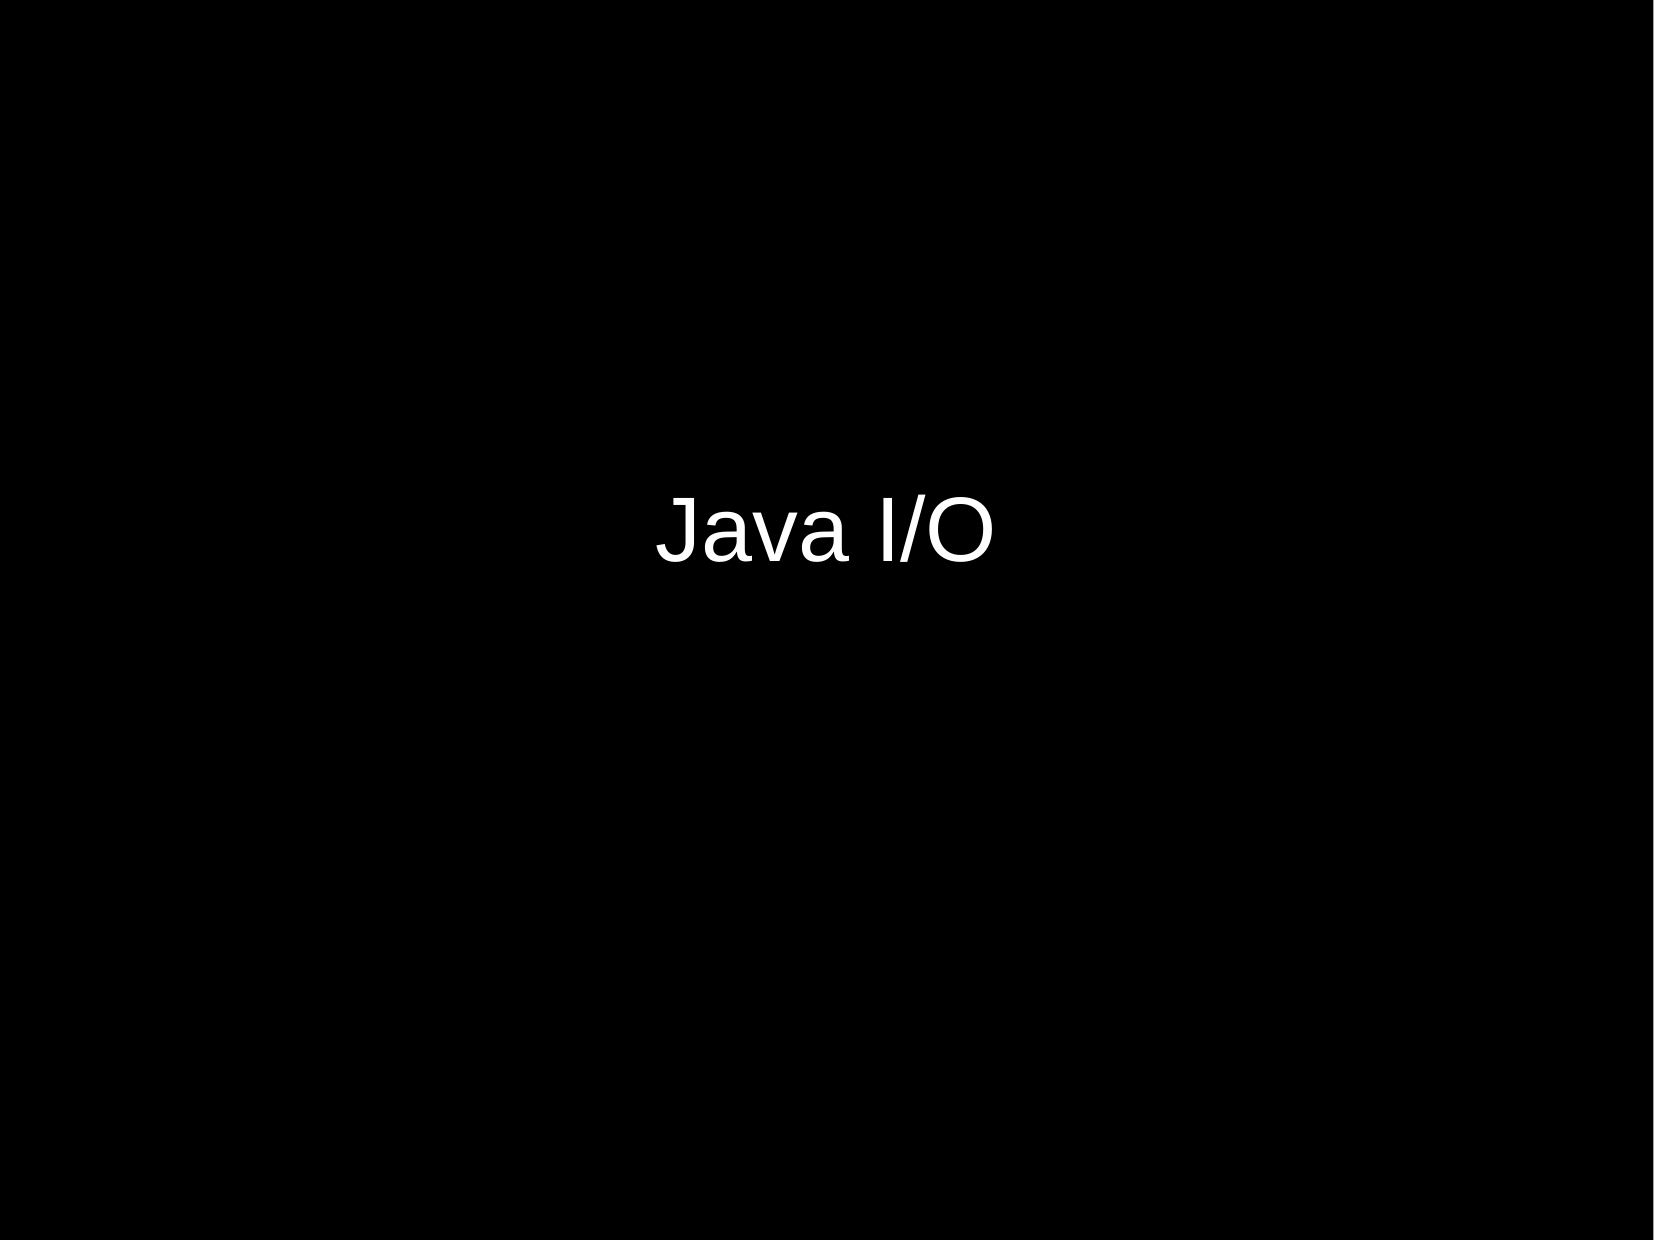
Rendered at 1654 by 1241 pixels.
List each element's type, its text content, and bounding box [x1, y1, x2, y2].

subtitle Java I/O [82, 49, 1571, 1010]
